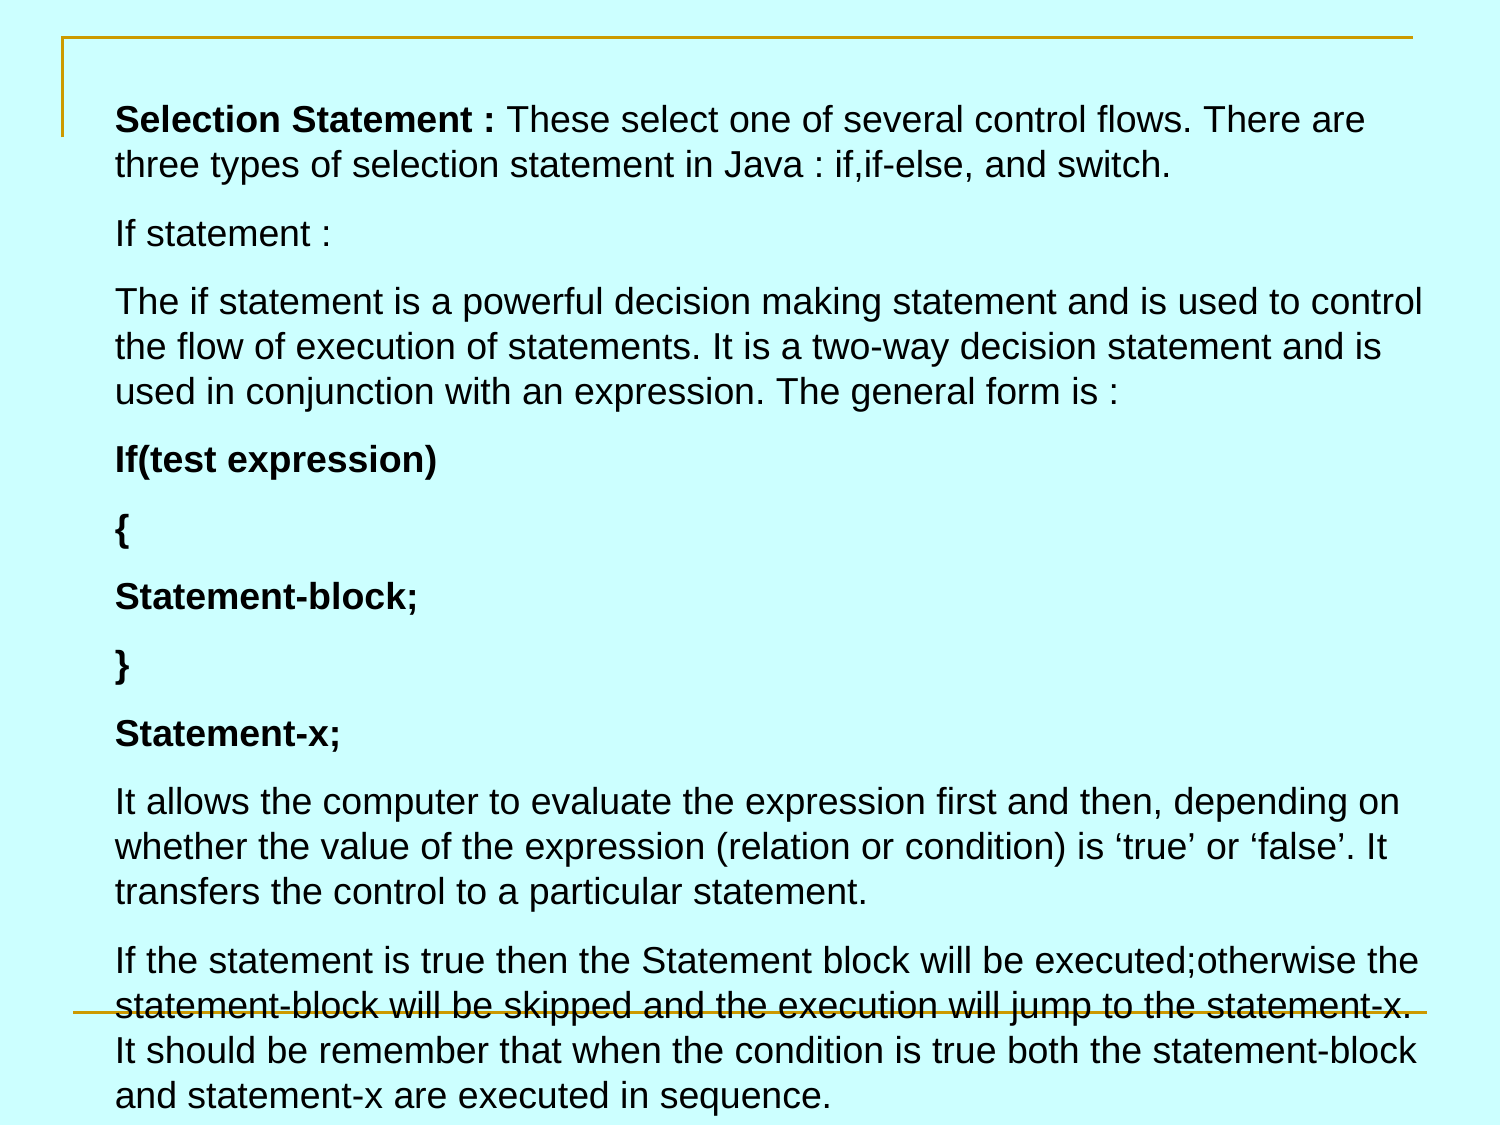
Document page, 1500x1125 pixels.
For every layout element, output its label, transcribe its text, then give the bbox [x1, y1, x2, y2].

text_box Selection Statement : These select one of several control flows. There are three types of selection statement in Java : if,if-else, and switch. If statement : The if statement is a powerful decision making statement and is used to control the flow of execution of statements. It is a two-way decision statement and is used in conjunction with an expression. The general form is : If(test expression) { Statement-block; } Statement-x; It allows the computer to evaluate the expression first and then, depending on whether the value of the expression (relation or condition) is ‘true’ or ‘false’. It transfers the control to a particular statement. If the statement is true then the Statement block will be executed;otherwise the statement-block will be skipped and the execution will jump to the statement-x. It should be remember that when the condition is true both the statement-block and statement-x are executed in sequence. [99, 87, 1451, 1124]
